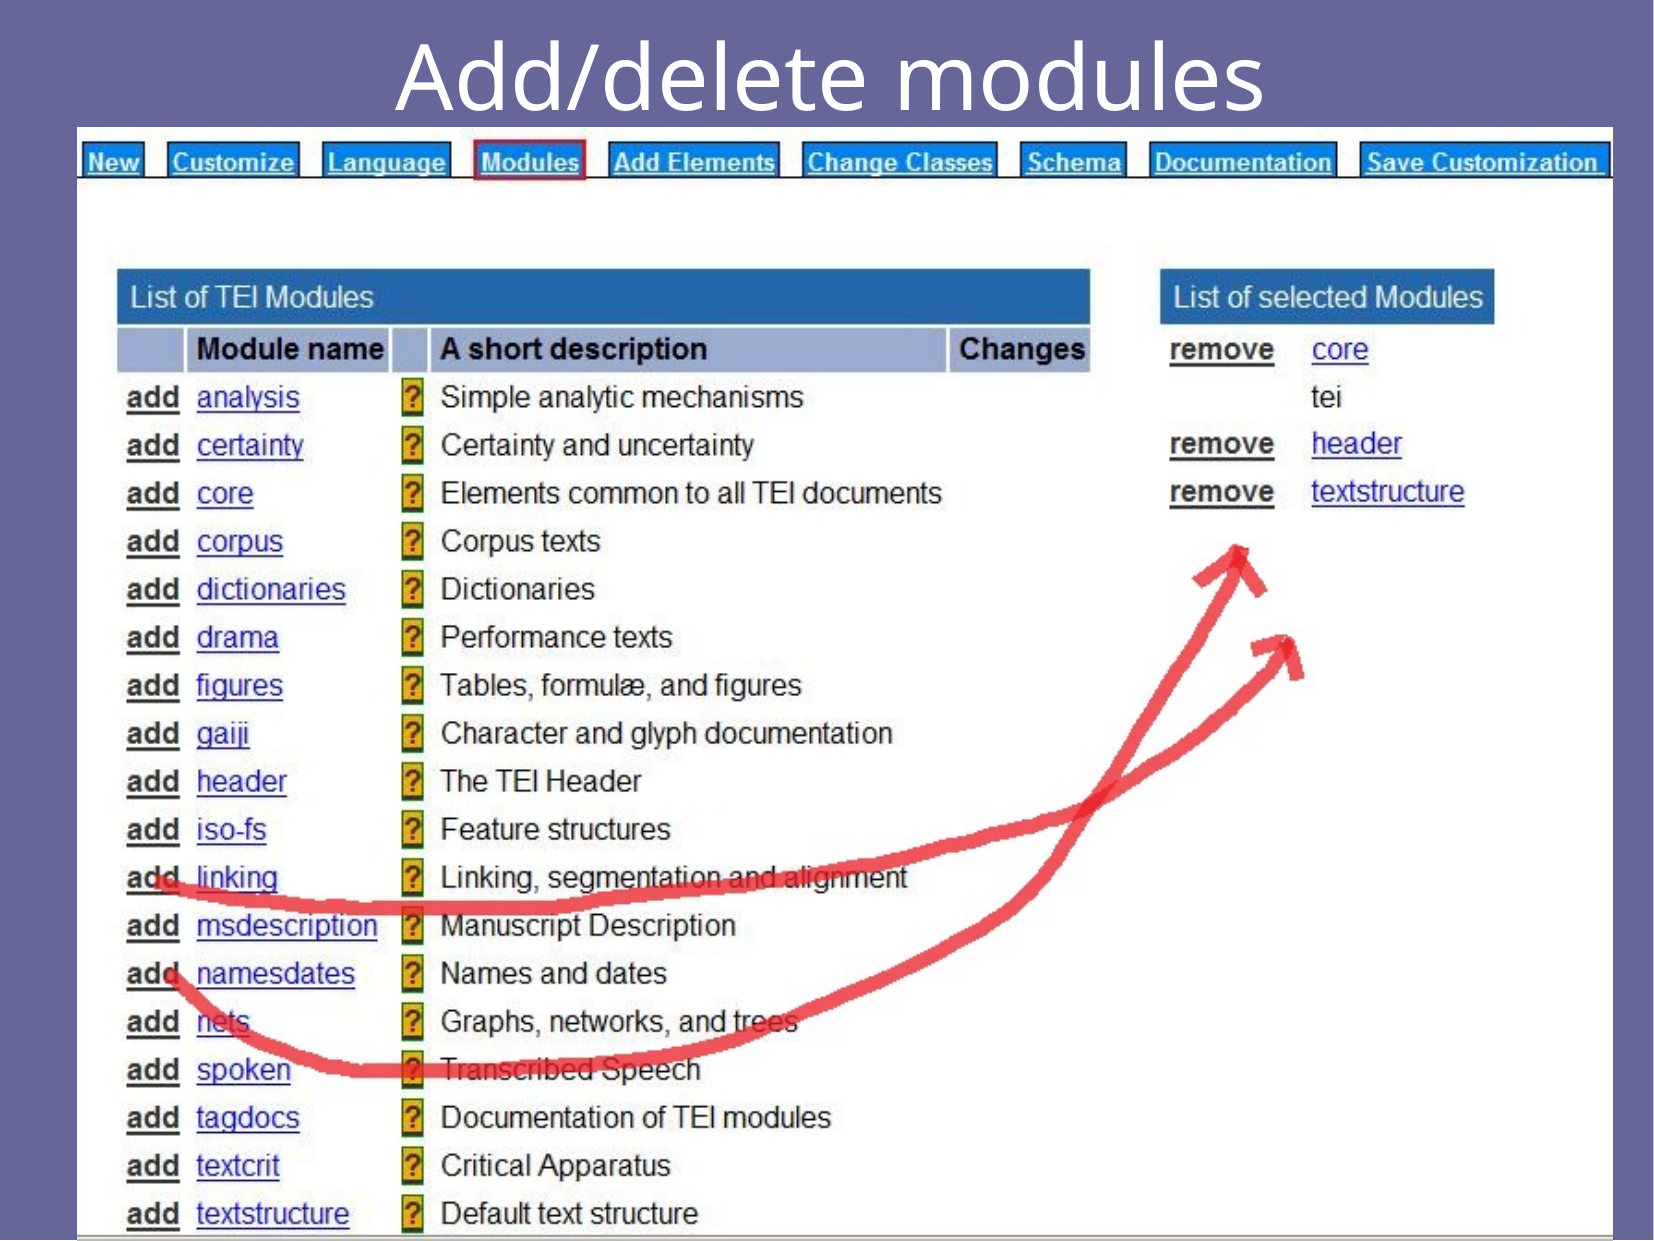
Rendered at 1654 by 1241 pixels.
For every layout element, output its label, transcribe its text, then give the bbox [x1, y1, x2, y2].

picture [77, 127, 1613, 1241]
title Add/delete modules [125, 0, 1538, 127]
